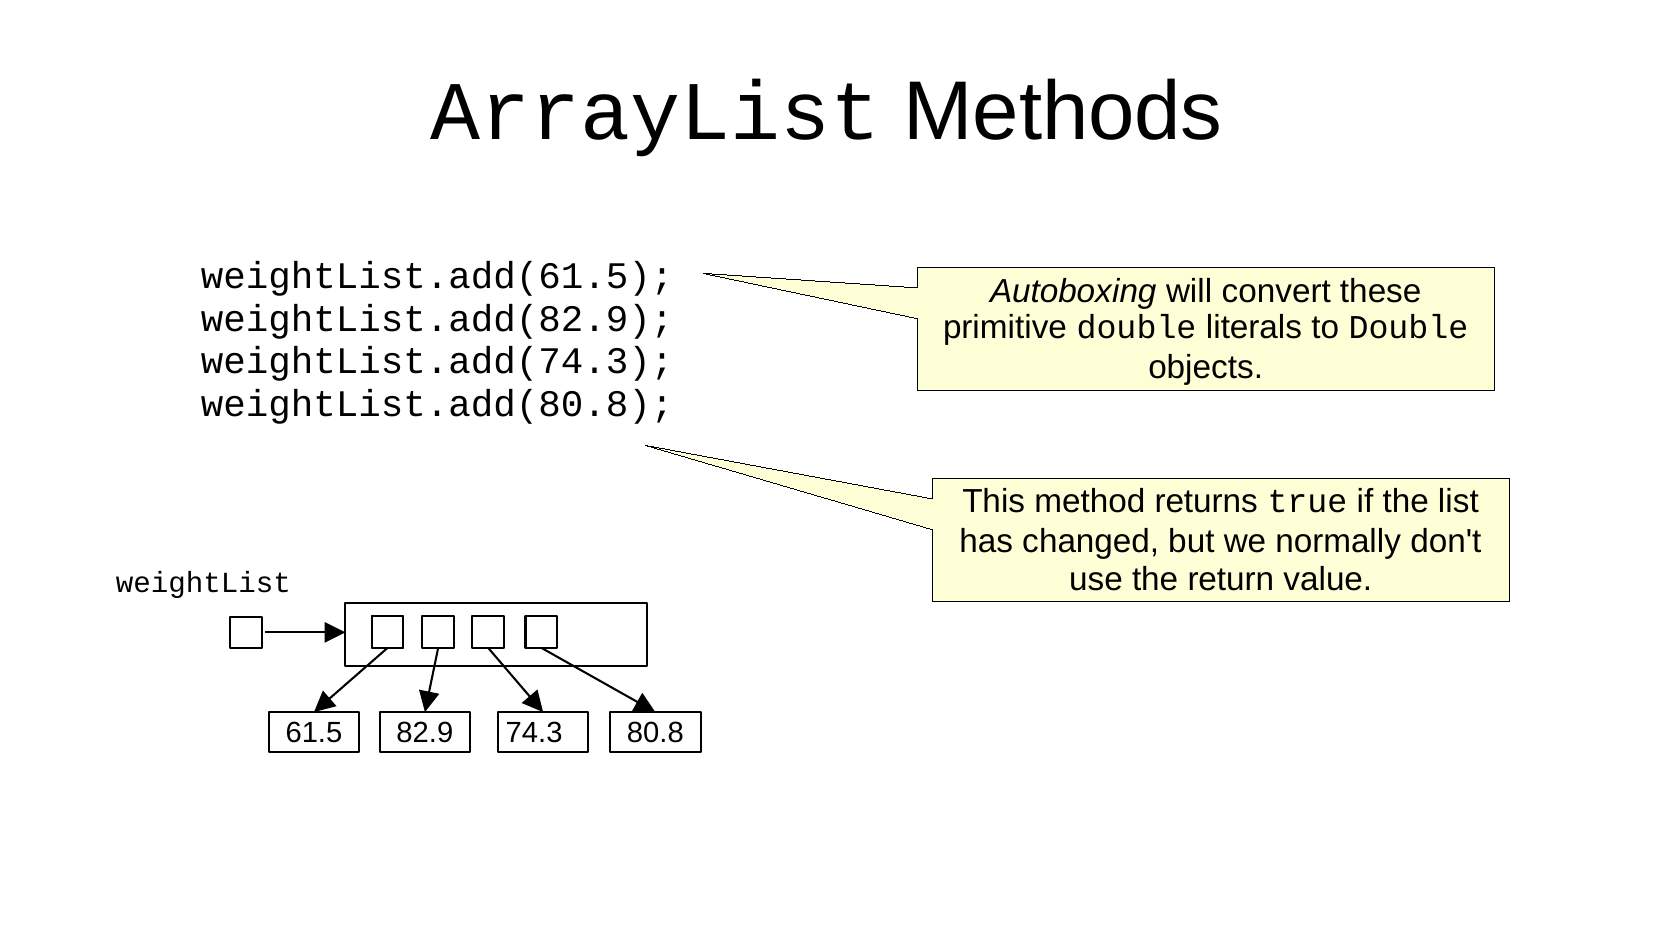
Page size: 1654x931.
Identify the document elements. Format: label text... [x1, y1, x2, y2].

text_box [525, 616, 558, 648]
title ArrayList Methods [82, 37, 1571, 193]
text_box weightList [101, 560, 306, 609]
text_box 61.5 [268, 711, 360, 753]
text_box [230, 616, 262, 649]
text_box weightList.add(61.5); weightList.add(82.9); weightList.add(74.3); weightList.add(80.8); [186, 249, 689, 478]
text_box This method returns true if the list has changed, but we normally don't use the return value. [645, 445, 1510, 602]
text_box Autoboxing will convert these primitive double literals to Double objects. [703, 267, 1495, 391]
text_box [422, 616, 454, 648]
text_box 74.3 [497, 711, 589, 753]
text_box 80.8 [609, 711, 701, 753]
text_box [371, 616, 404, 648]
text_box 82.9 [379, 711, 471, 753]
text_box [472, 616, 504, 648]
